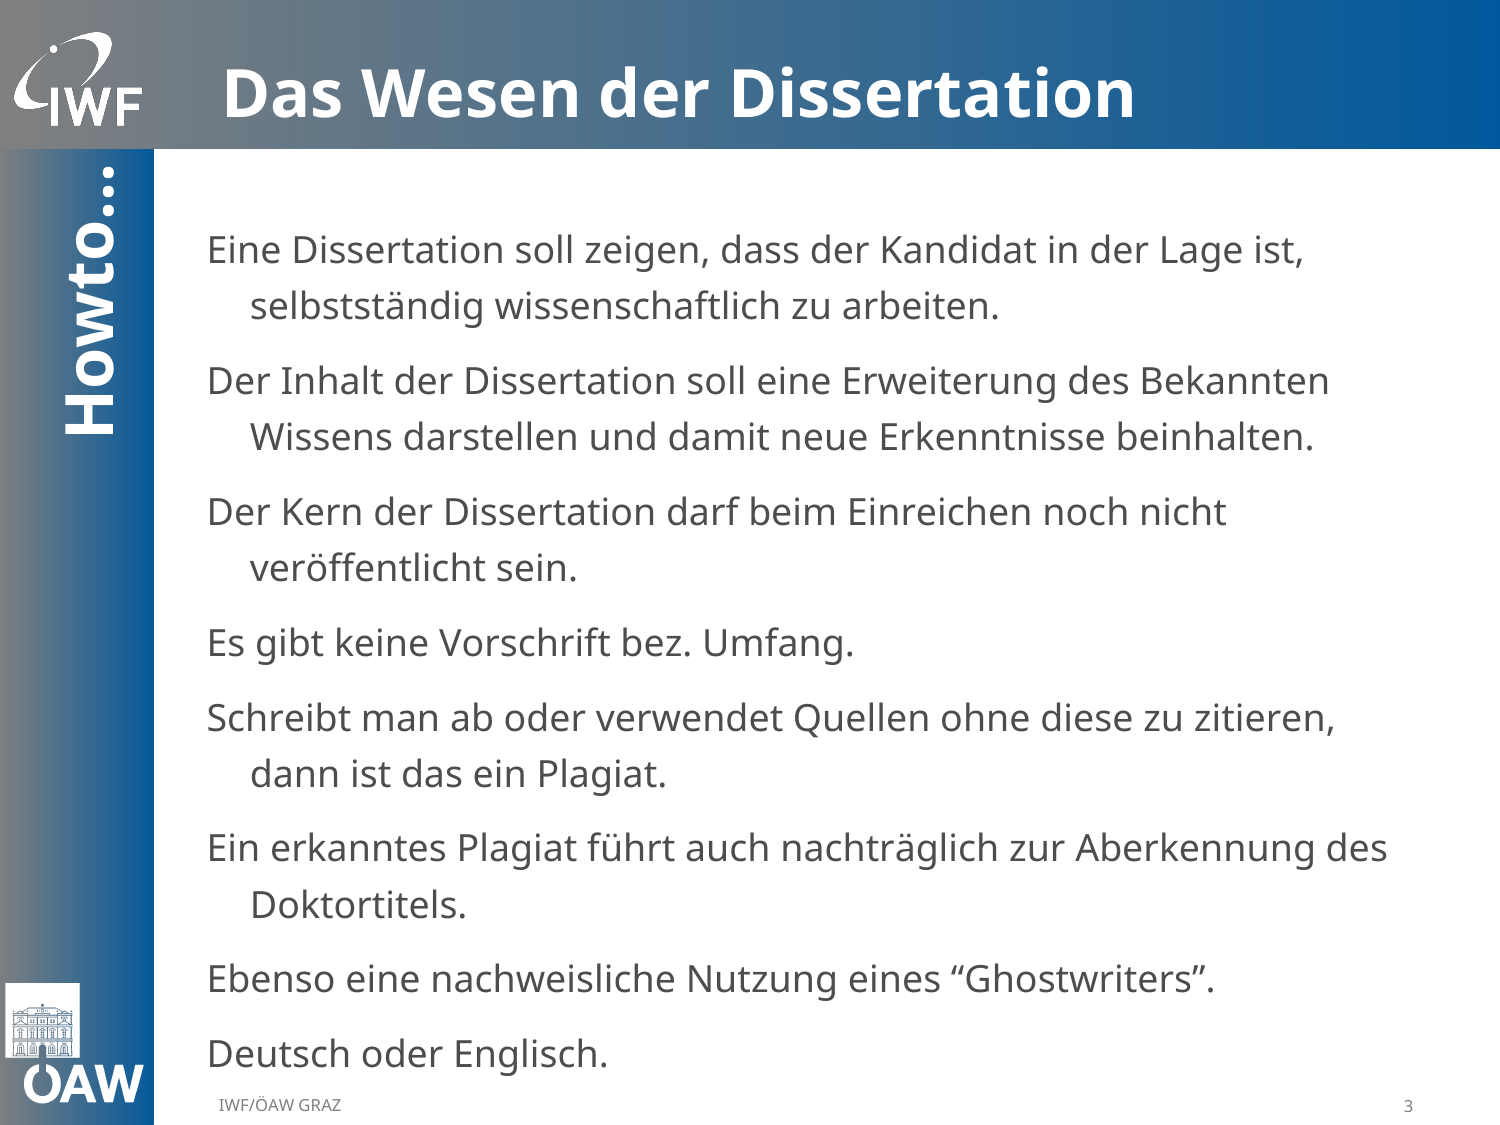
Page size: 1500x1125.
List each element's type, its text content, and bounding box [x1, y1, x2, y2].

text_box Howto... [29, 148, 154, 959]
title Das Wesen der Dissertation [206, 16, 1459, 176]
picture [5, 983, 154, 1105]
list Eine Dissertation soll zeigen, dass der Kandidat in der Lage ist, selbstständig wissenschaftlich zu arbeiten. Der Inhalt der Dissertation soll eine Erweiterung des Bekannten Wissens darstellen und damit neue Erkenntnisse beinhalten. Der Kern der Dissertation darf beim Einreichen noch nicht veröffentlicht sein. Es gibt keine Vorschrift bez. Umfang. Schreibt man ab oder verwendet Quellen ohne diese zu zitieren, dann ist das ein Plagiat. Ein erkanntes Plagiat führt auch nachträglich zur Aberkennung des Doktortitels. Ebenso eine nachweisliche Nutzung eines “Ghostwriters”. Deutsch oder Englisch. [206, 218, 1418, 996]
picture [8, 32, 154, 132]
